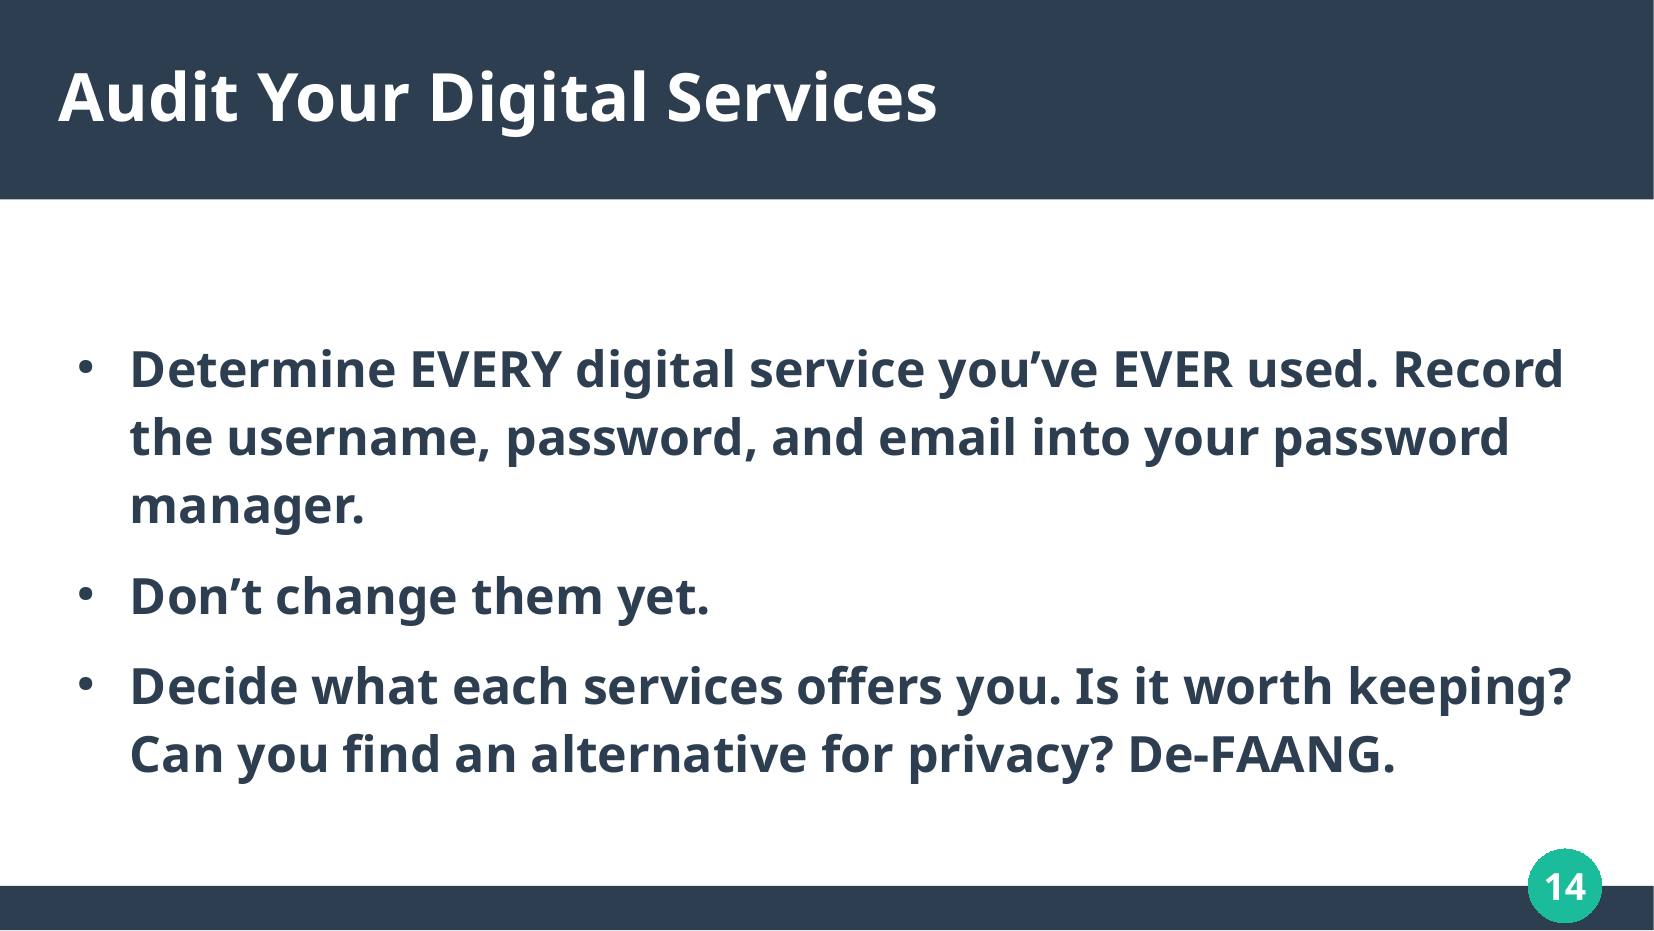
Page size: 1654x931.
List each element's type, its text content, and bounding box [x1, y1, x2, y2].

title Audit Your Digital Services [59, 37, 1595, 155]
list Determine EVERY digital service you’ve EVER used. Record the username, password, and email into your password manager. Don’t change them yet. Decide what each services offers you. Is it worth keeping? Can you find an alternative for privacy? De-FAANG. [59, 243, 1595, 864]
